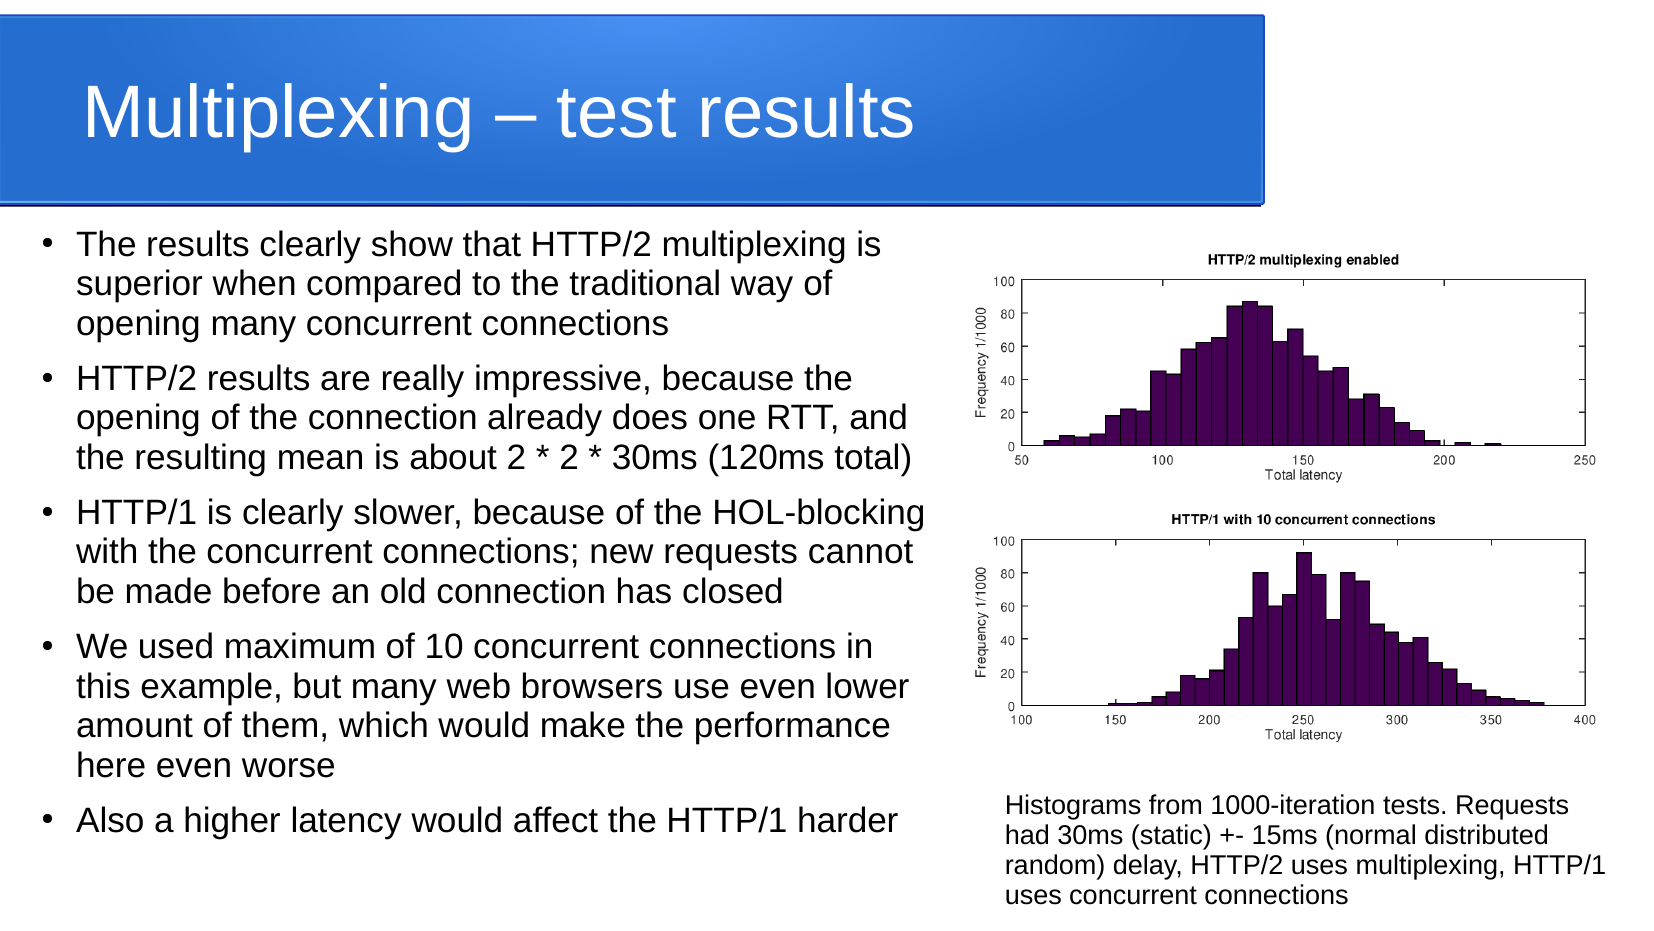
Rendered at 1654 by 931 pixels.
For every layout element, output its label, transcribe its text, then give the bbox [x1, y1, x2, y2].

list The results clearly show that HTTP/2 multiplexing is superior when compared to the traditional way of opening many concurrent connections HTTP/2 results are really impressive, because the opening of the connection already does one RTT, and the resulting mean is about 2 * 2 * 30ms (120ms total) HTTP/1 is clearly slower, because of the HOL-blocking with the concurrent connections; new requests cannot be made before an old connection has closed We used maximum of 10 concurrent connections in this example, but many web browsers use even lower amount of them, which would make the performance here even worse Also a higher latency would affect the HTTP/1 harder [30, 224, 931, 871]
picture [927, 220, 1654, 766]
title Multiplexing – test results [82, 35, 1235, 189]
text_box Histograms from 1000-iteration tests. Requests had 30ms (static) +- 15ms (normal distributed random) delay, HTTP/2 uses multiplexing, HTTP/1 uses concurrent connections [990, 782, 1636, 931]
